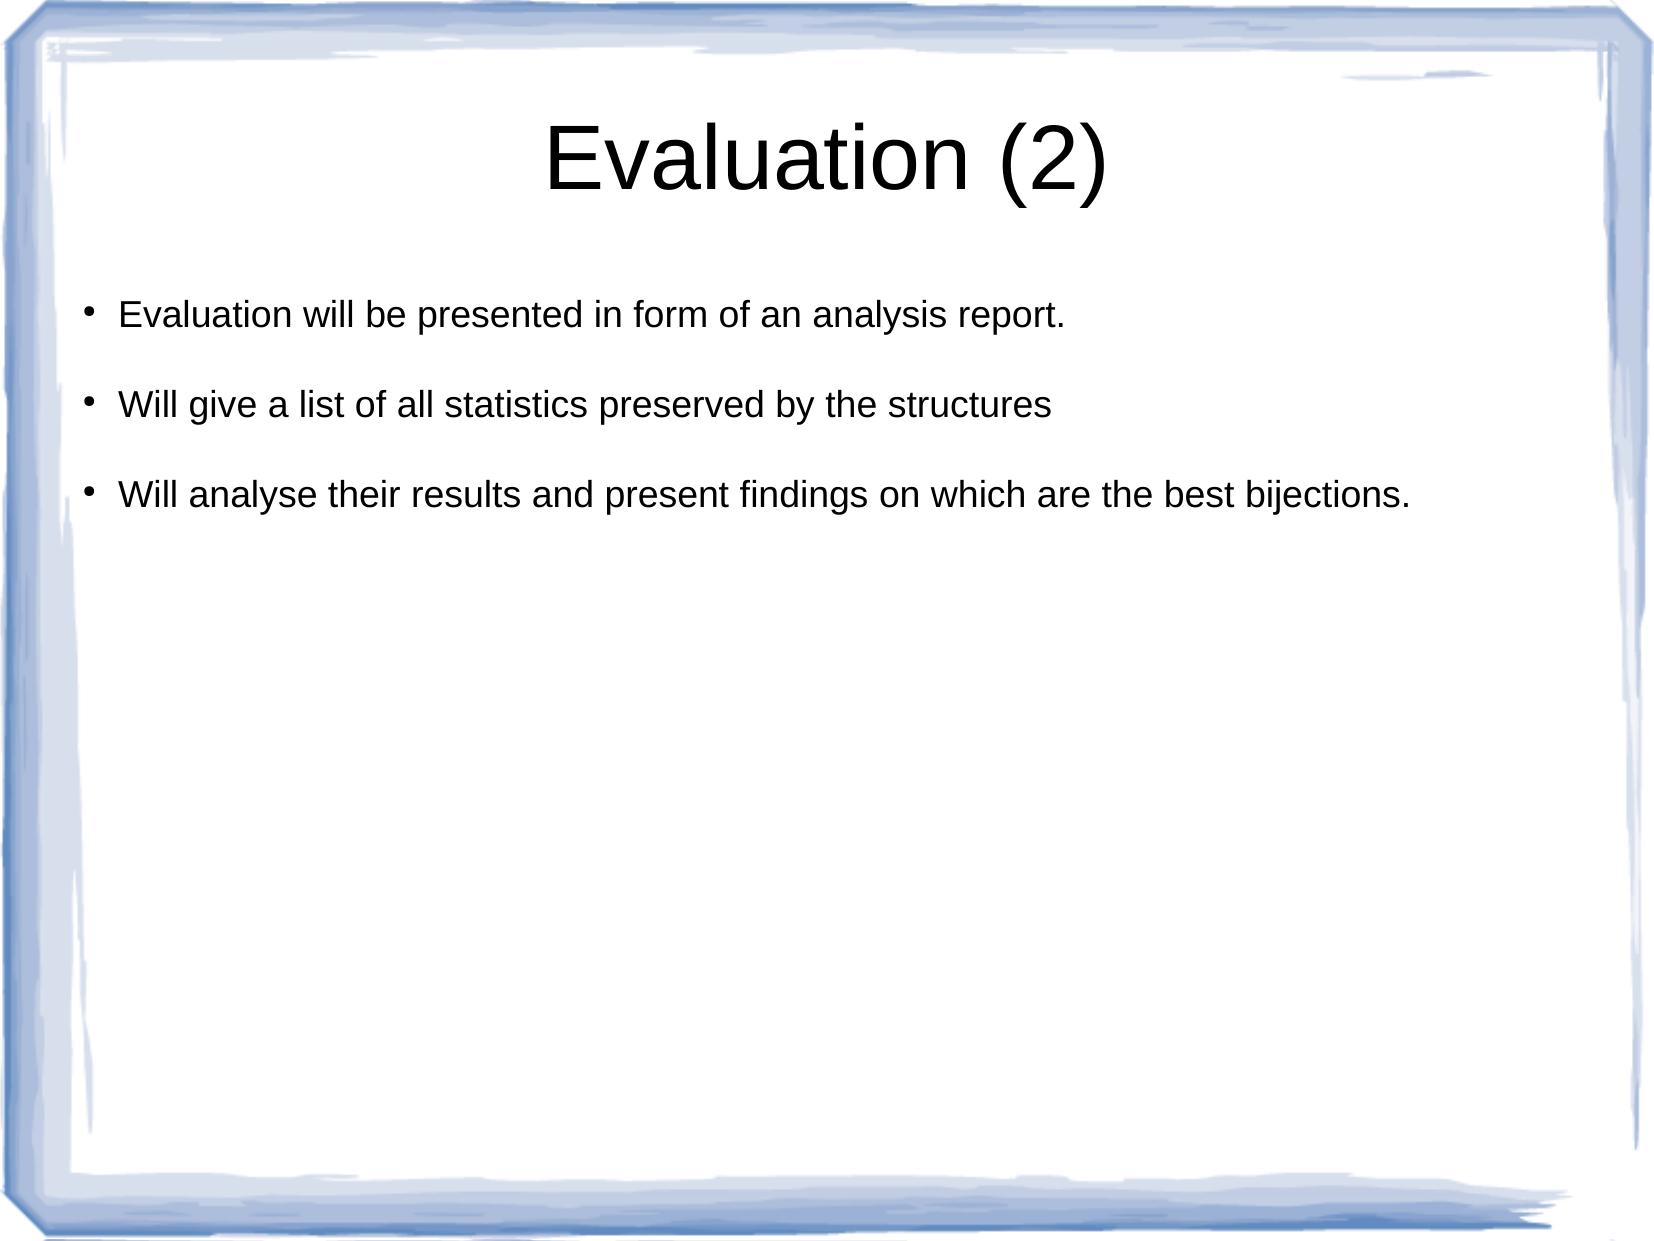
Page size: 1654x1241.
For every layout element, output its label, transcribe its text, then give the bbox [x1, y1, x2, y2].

picture [0, 0, 1654, 1241]
text_box Evaluation will be presented in form of an analysis report. Will give a list of all statistics preserved by the structures Will analyse their results and present findings on which are the best bijections. [82, 290, 1538, 1010]
text_box Evaluation (2) [82, 49, 1571, 257]
